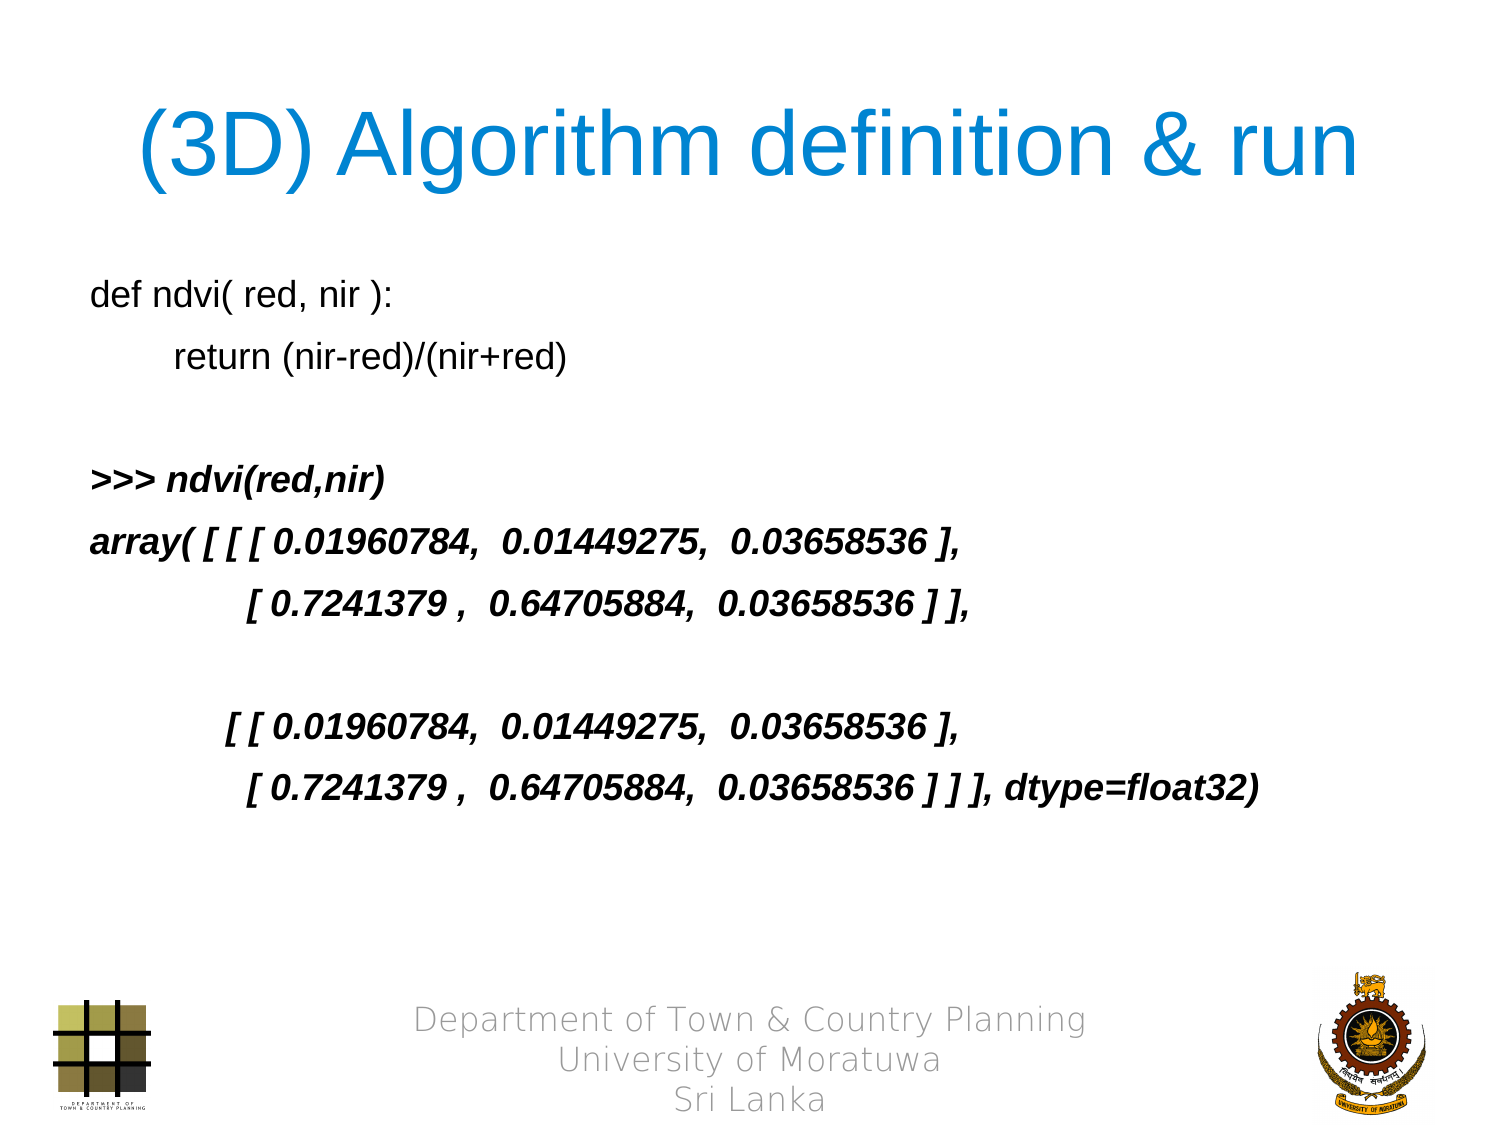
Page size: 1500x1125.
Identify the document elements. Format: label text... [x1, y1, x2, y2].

list def ndvi( red, nir ): return (nir-red)/(nir+red) >>> ndvi(red,nir) array( [ [ [ 0.01960784, 0.01449275, 0.03658536 ], [ 0.7241379 , 0.64705884, 0.03658536 ] ], [ [ 0.01960784, 0.01449275, 0.03658536 ], [ 0.7241379 , 0.64705884, 0.03658536 ] ] ], dtype=float32) [75, 262, 1426, 916]
picture [53, 1000, 151, 1110]
title (3D) Algorithm definition & run [75, 45, 1426, 233]
picture [1312, 966, 1435, 1125]
